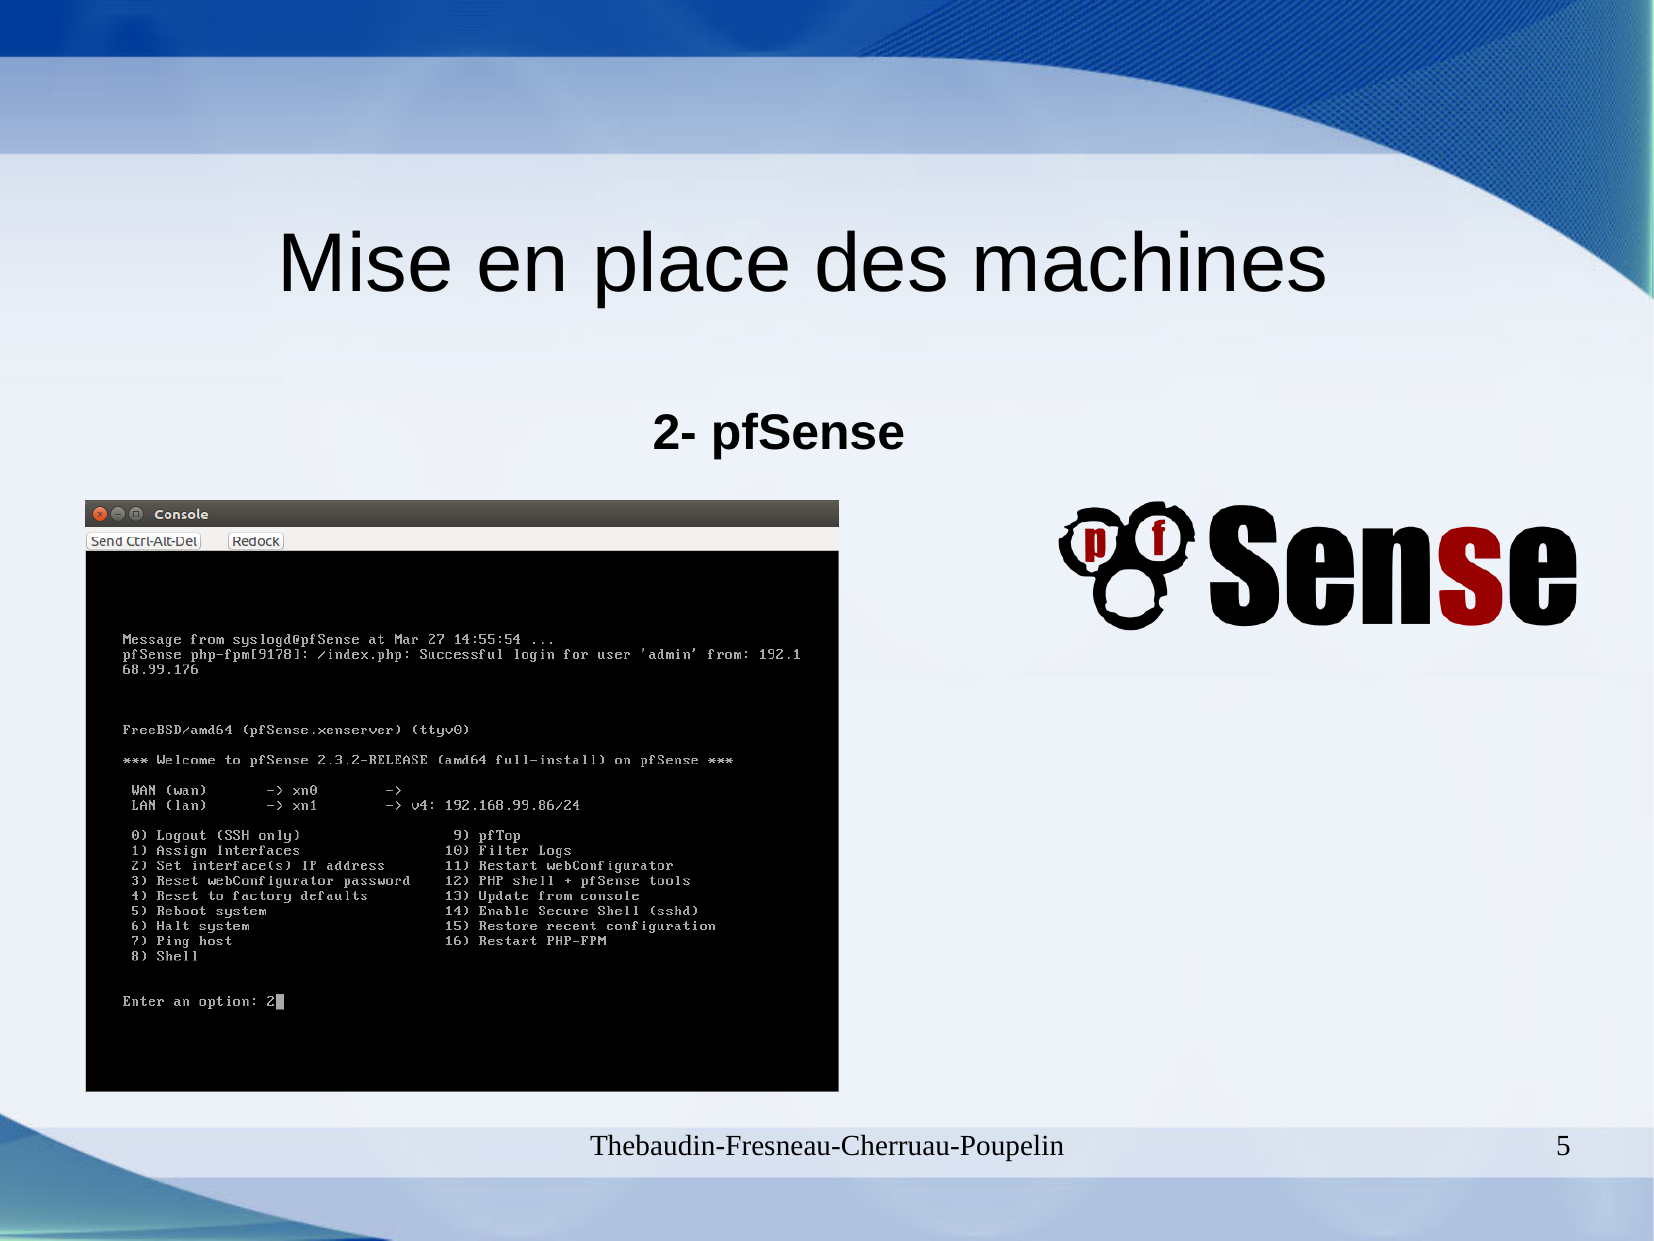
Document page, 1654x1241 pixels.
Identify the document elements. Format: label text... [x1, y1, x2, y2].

picture [0, 0, 1654, 1241]
text_box 2- pfSense [637, 397, 957, 539]
title Mise en place des machines [59, 159, 1548, 367]
